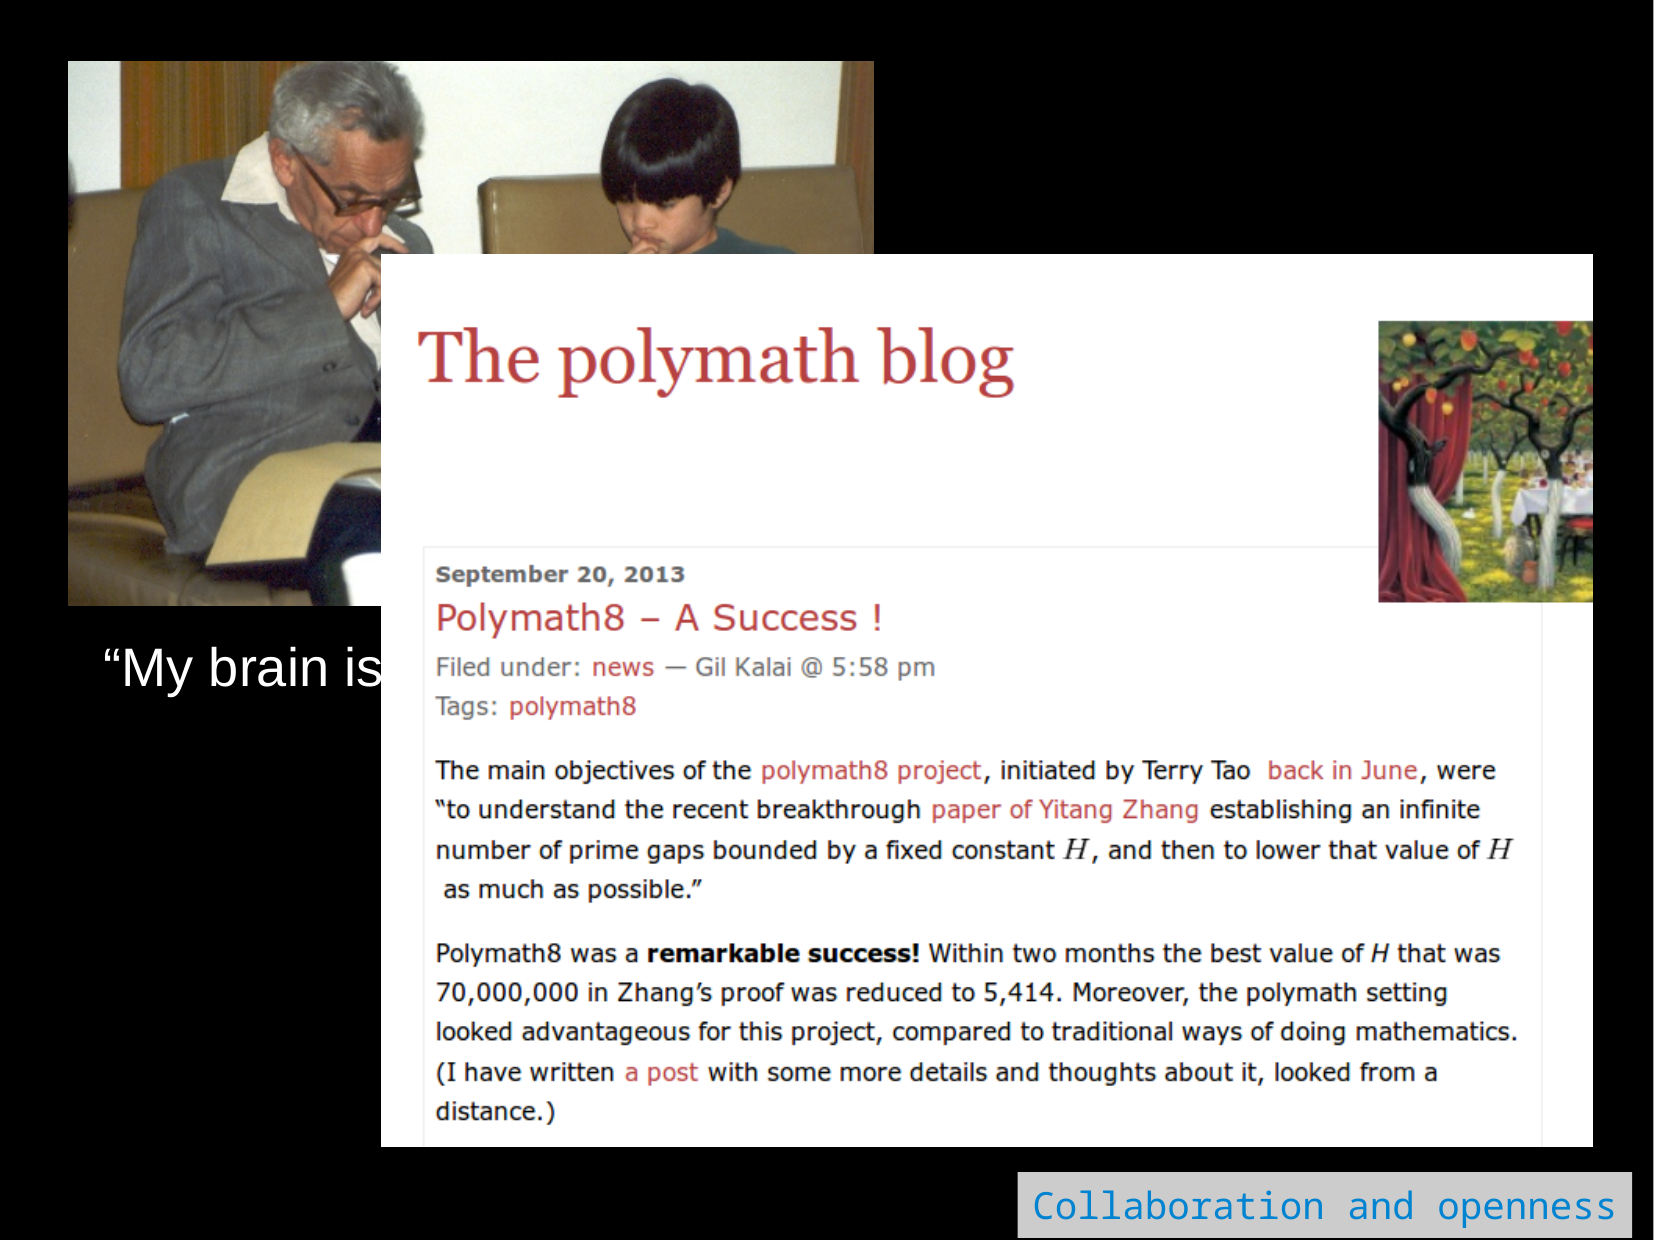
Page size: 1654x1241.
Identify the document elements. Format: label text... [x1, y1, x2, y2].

text_box “My brain is open” [88, 630, 381, 706]
picture [68, 61, 1593, 1147]
text_box Collaboration and openness [1017, 1172, 1633, 1231]
